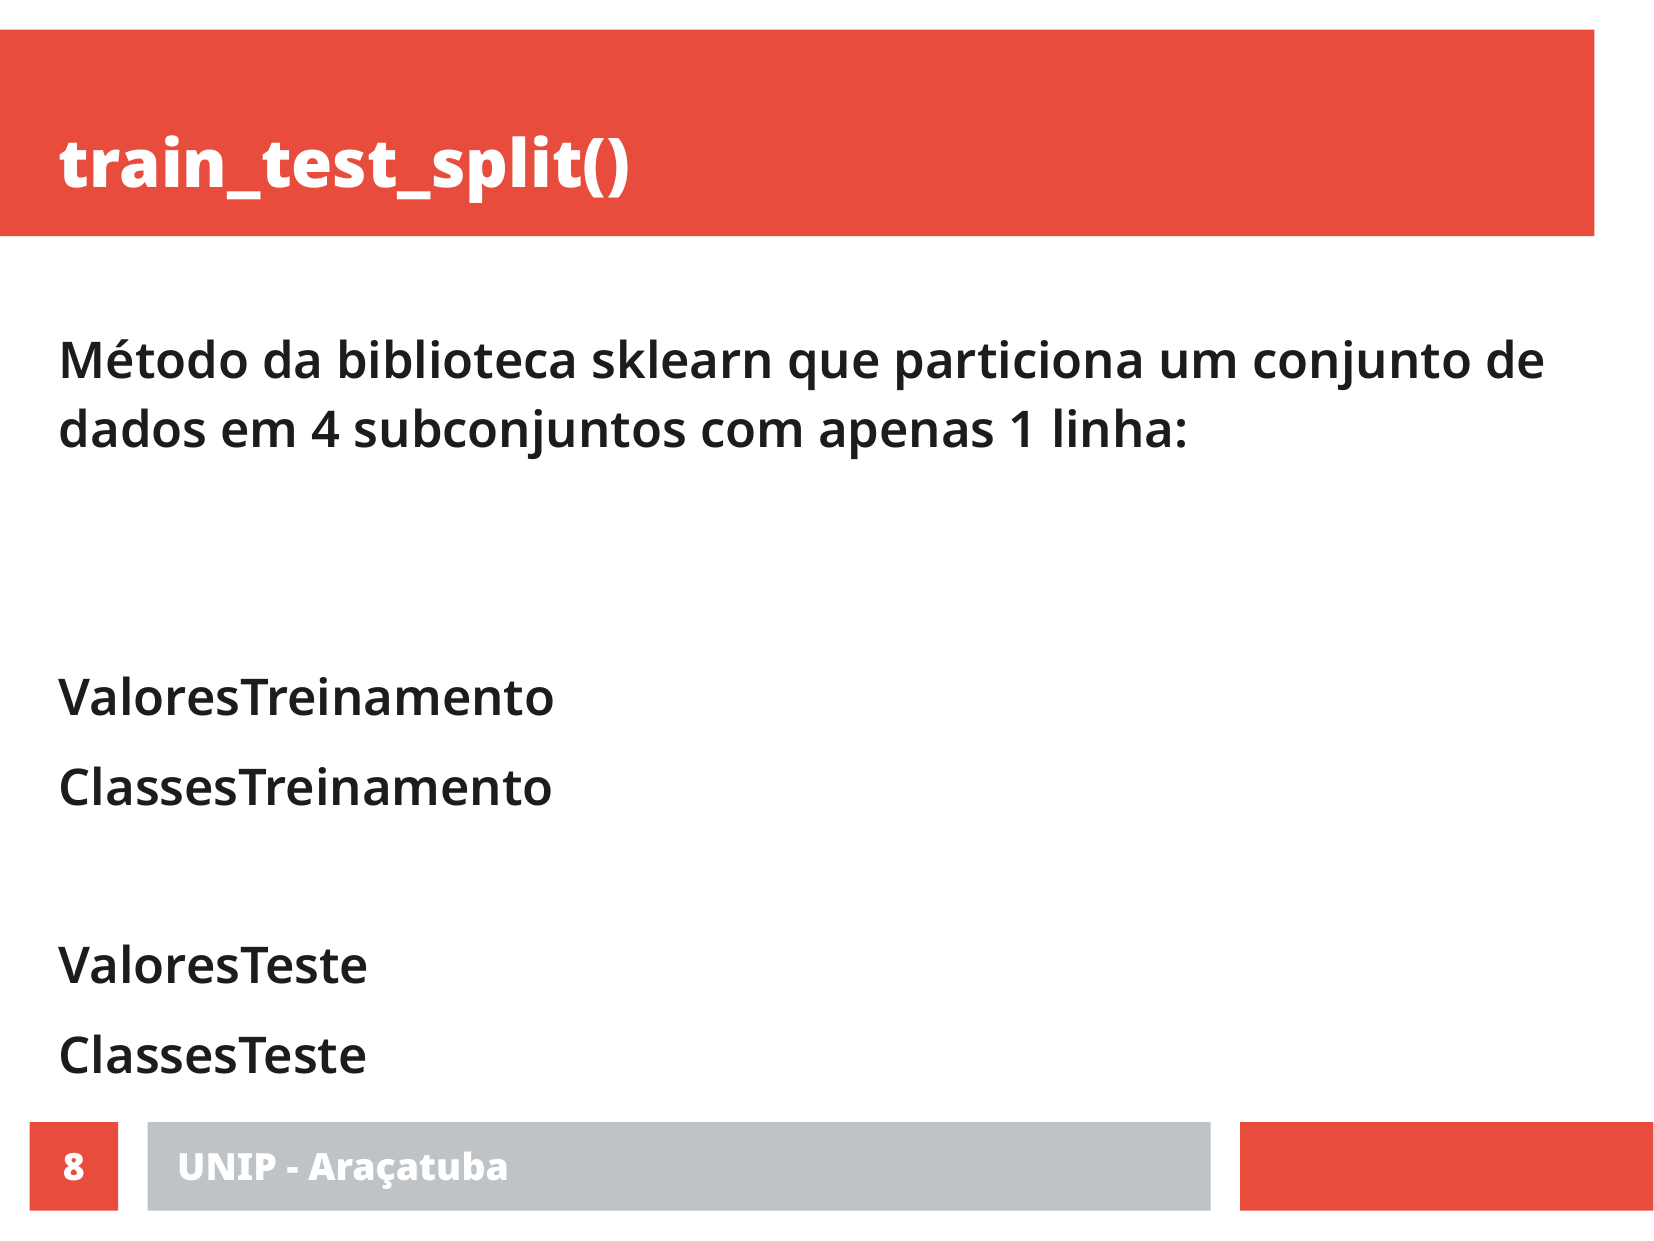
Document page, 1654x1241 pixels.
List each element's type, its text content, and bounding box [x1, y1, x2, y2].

title train_test_split() [59, 59, 1595, 207]
list Método da biblioteca sklearn que particiona um conjunto de dados em 4 subconjuntos com apenas 1 linha: ValoresTreinamento ClassesTreinamento ValoresTeste ClassesTeste [59, 324, 1565, 1093]
